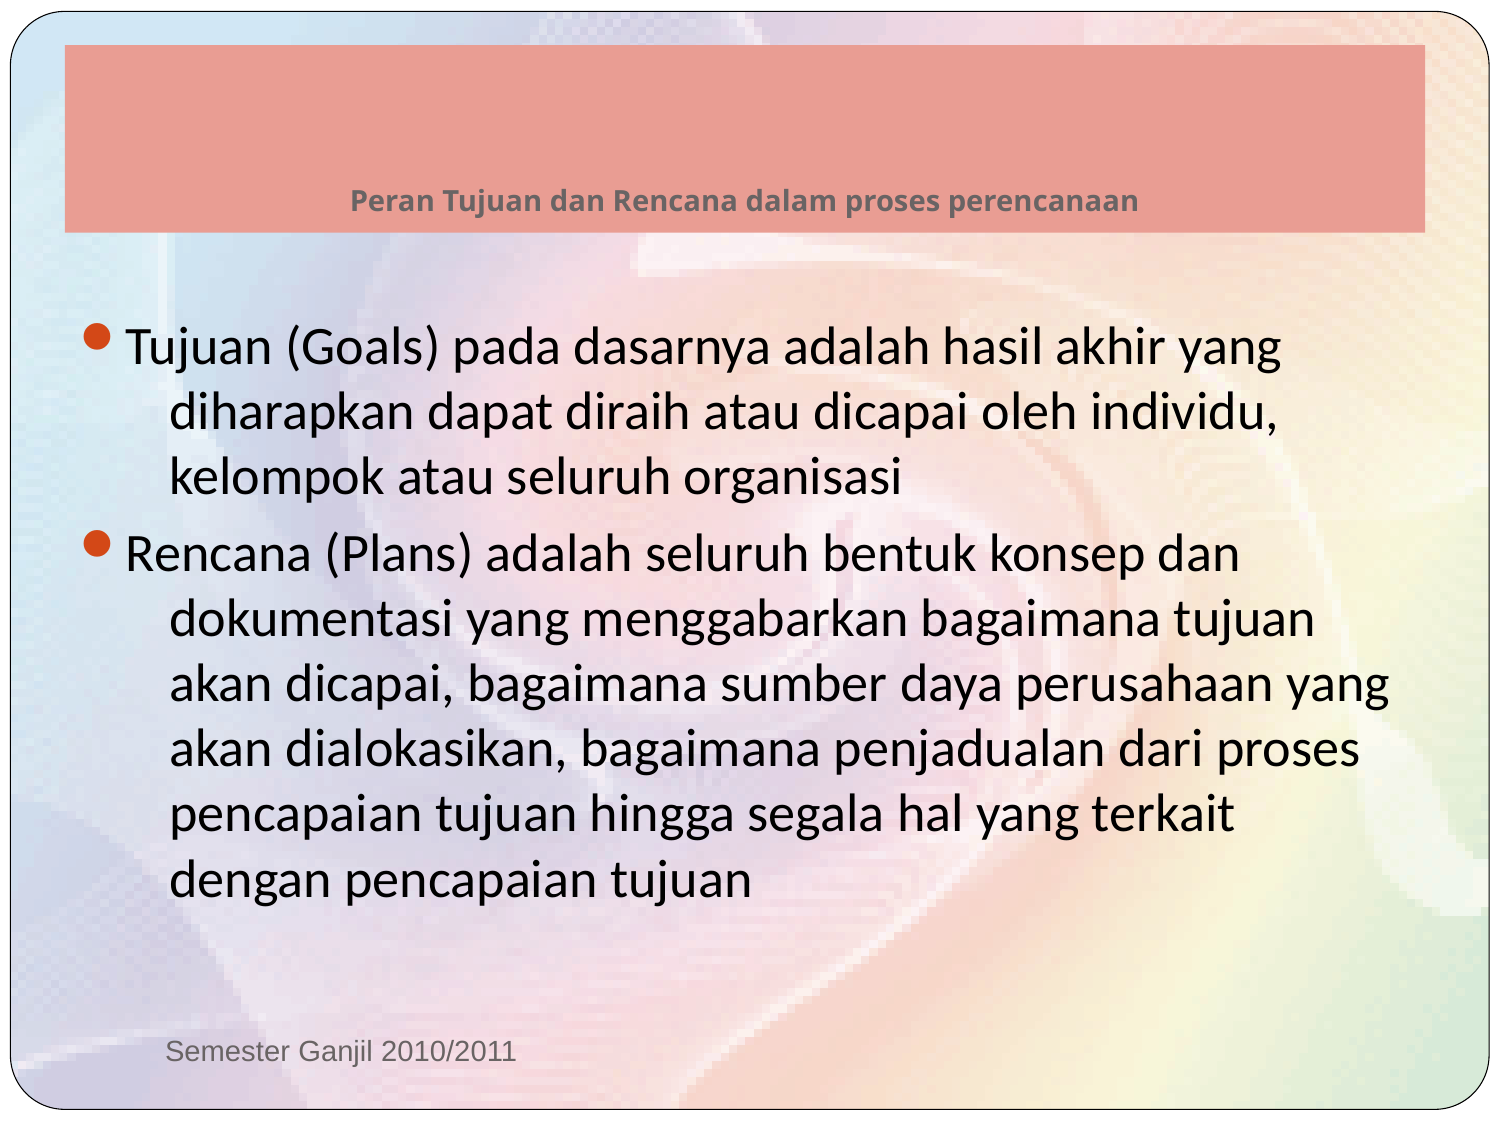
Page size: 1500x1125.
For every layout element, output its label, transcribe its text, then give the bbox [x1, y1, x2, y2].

list Tujuan (Goals) pada dasarnya adalah hasil akhir yang diharapkan dapat diraih atau dicapai oleh individu, kelompok atau seluruh organisasi Rencana (Plans) adalah seluruh bentuk konsep dan dokumentasi yang menggabarkan bagaimana tujuan akan dicapai, bagaimana sumber daya perusahaan yang akan dialokasikan, bagaimana penjadualan dari proses pencapaian tujuan hingga segala hal yang terkait dengan pencapaian tujuan [64, 302, 1426, 988]
text_box Semester Ganjil 2010/2011 [150, 1012, 801, 1088]
title Peran Tujuan dan Rencana dalam proses perencanaan [64, 45, 1426, 233]
